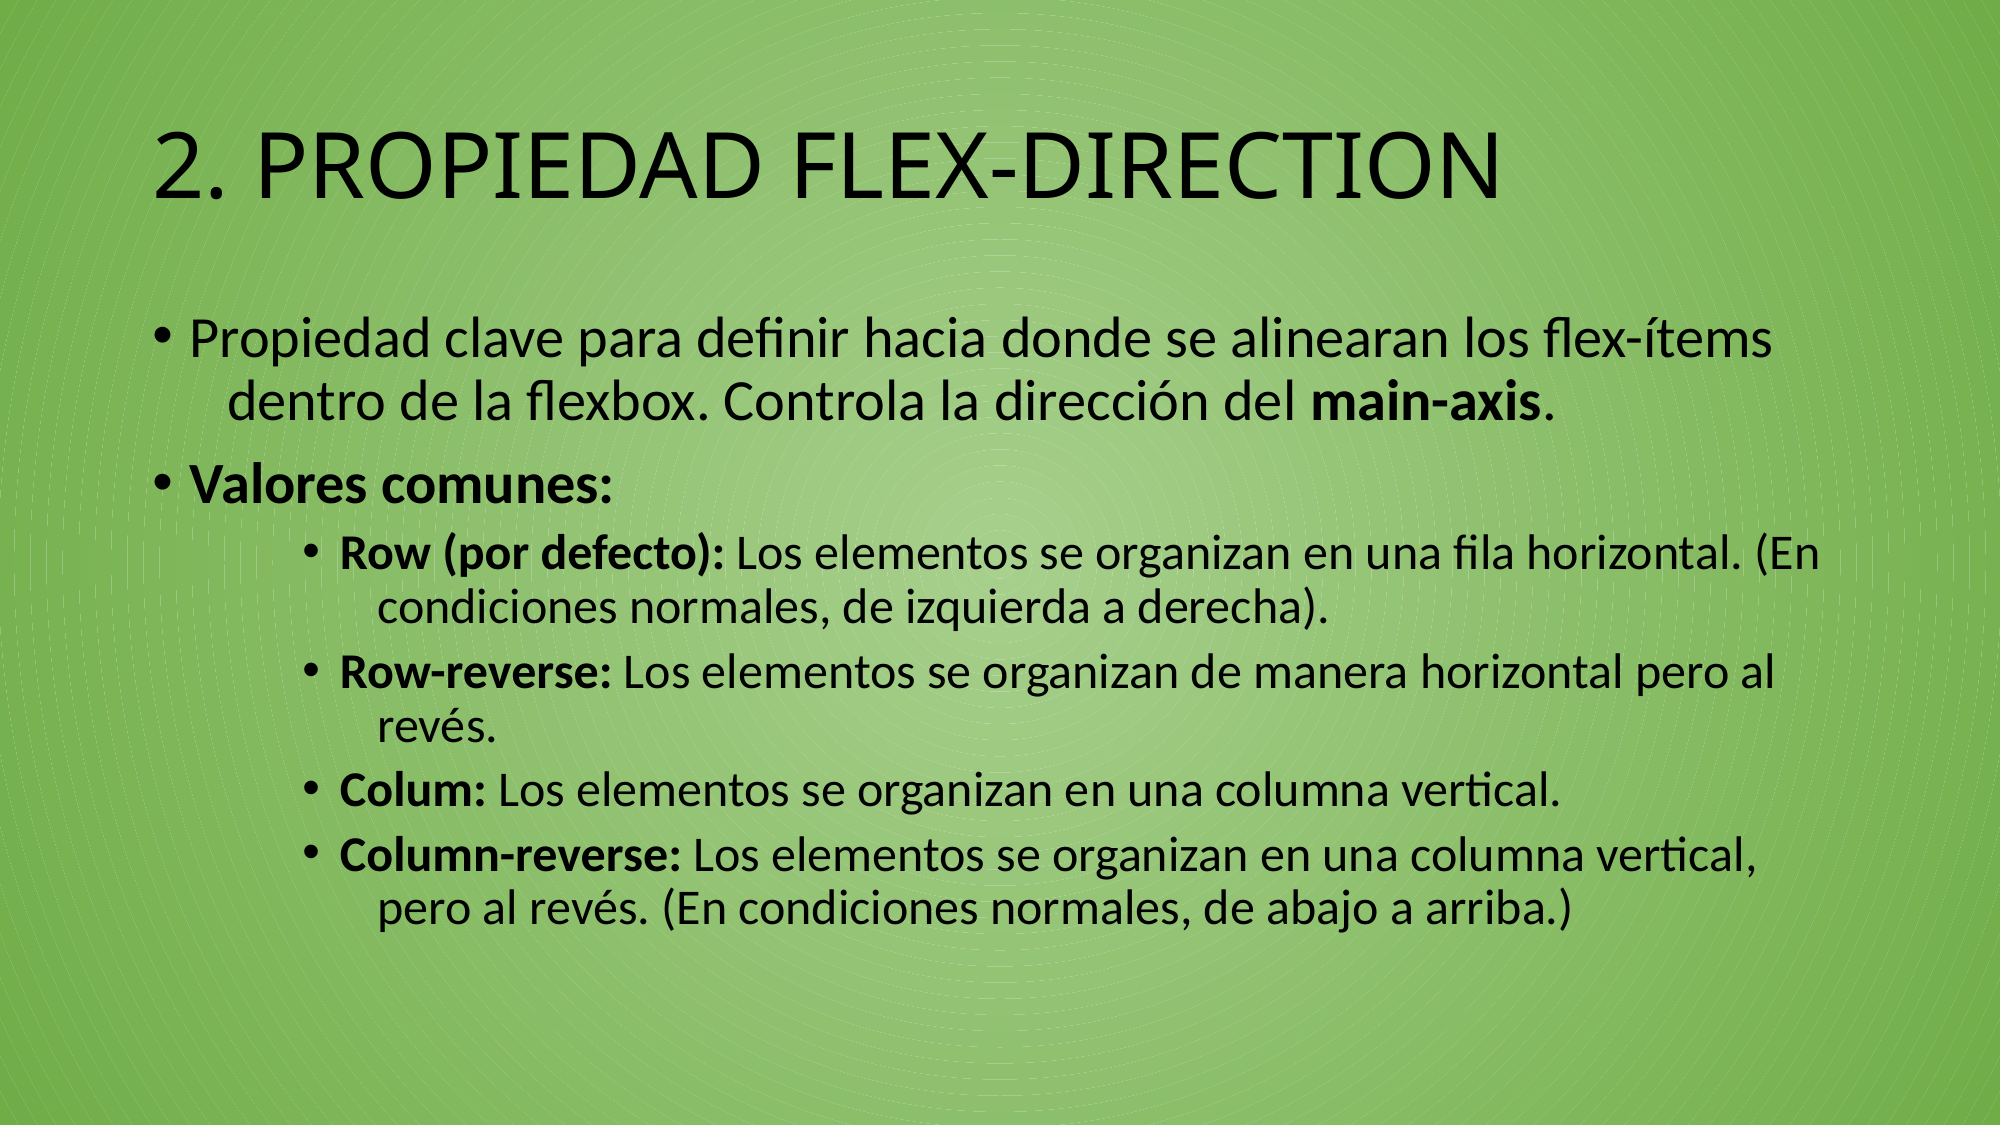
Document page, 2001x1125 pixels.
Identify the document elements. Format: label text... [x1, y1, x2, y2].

list Propiedad clave para definir hacia donde se alinearan los flex-ítems dentro de la flexbox. Controla la dirección del main-axis. Valores comunes: Row (por defecto): Los elementos se organizan en una fila horizontal. (En condiciones normales, de izquierda a derecha). Row-reverse: Los elementos se organizan de manera horizontal pero al revés. Colum: Los elementos se organizan en una columna vertical. Column-reverse: Los elementos se organizan en una columna vertical, pero al revés. (En condiciones normales, de abajo a arriba.) [137, 299, 1863, 1014]
title 2. PROPIEDAD FLEX-DIRECTION [137, 59, 1863, 278]
